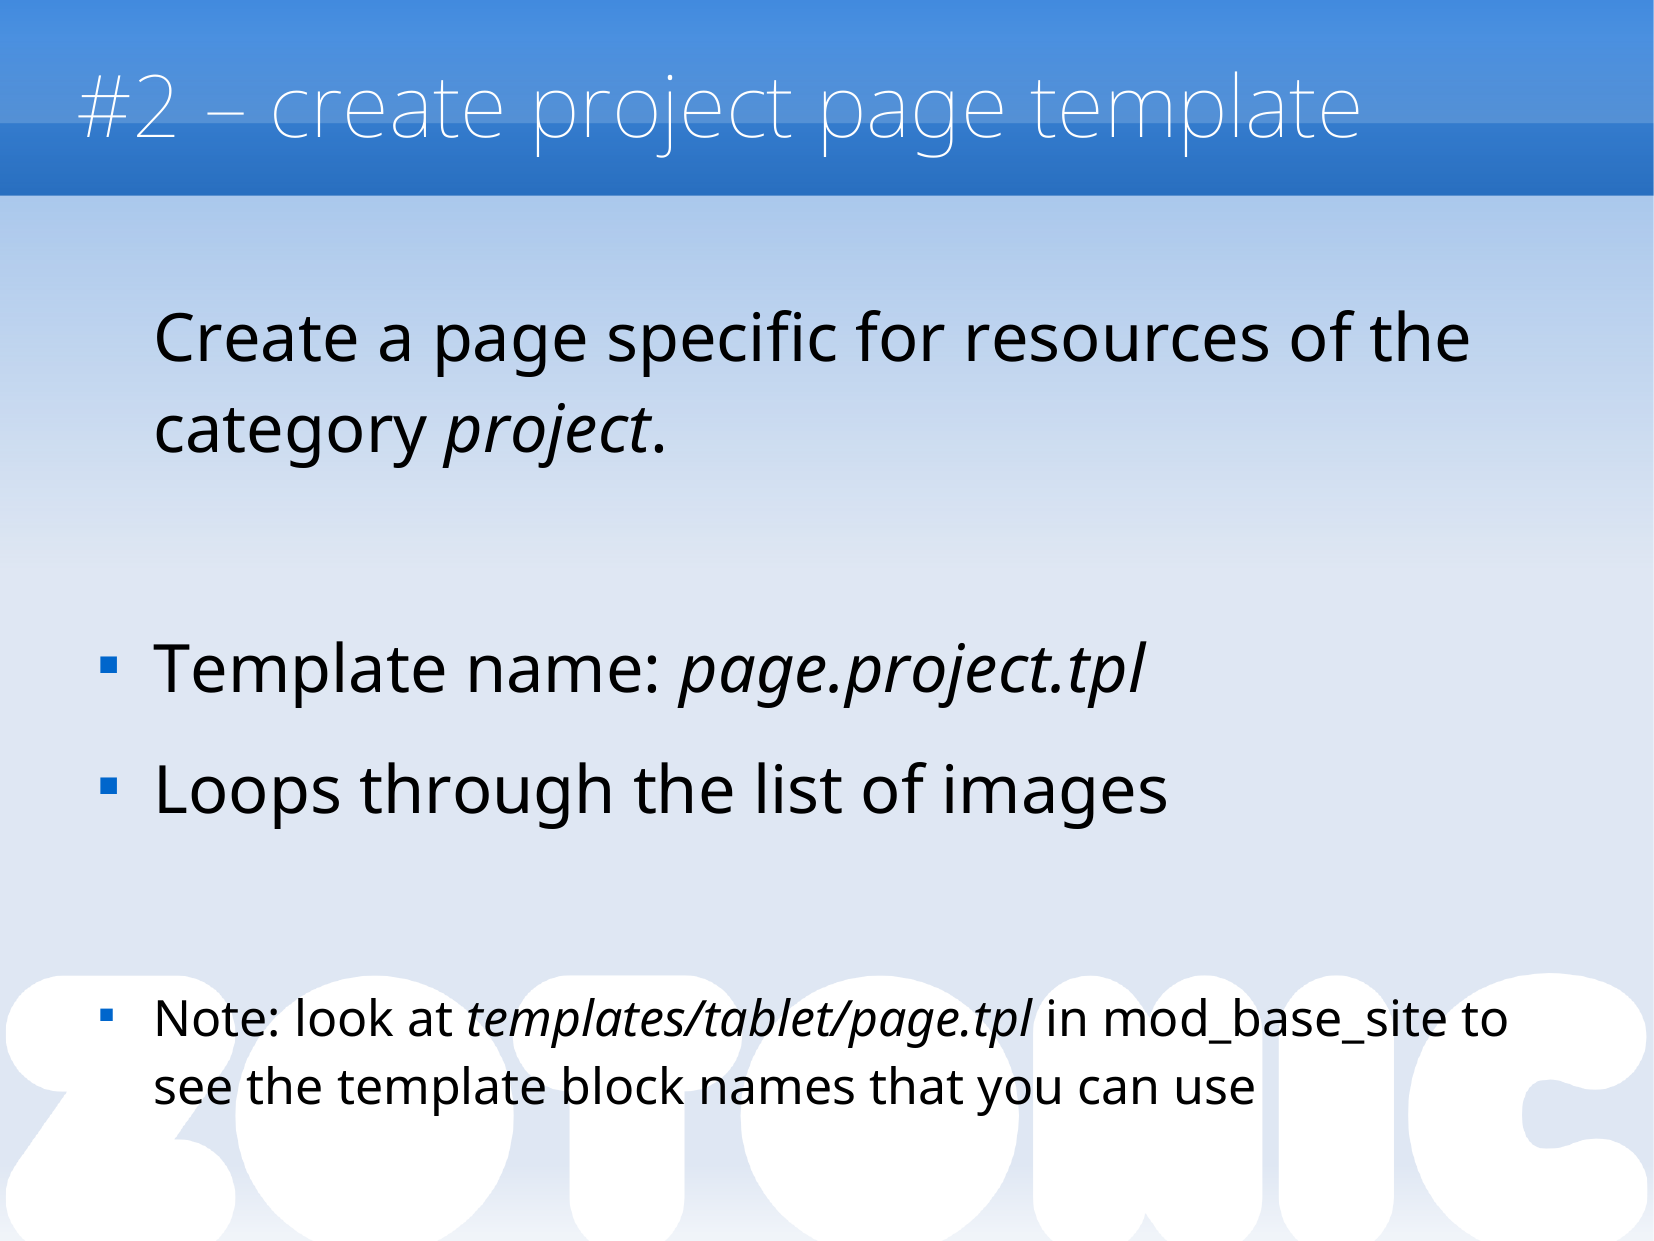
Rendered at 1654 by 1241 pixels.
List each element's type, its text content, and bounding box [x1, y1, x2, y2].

list Create a page specific for resources of the category project. Template name: page.project.tpl Loops through the list of images Note: look at templates/tablet/page.tpl in mod_base_site to see the template block names that you can use [82, 290, 1571, 1109]
title #2 – create project page template [76, 0, 1565, 208]
picture [0, 0, 1654, 1241]
